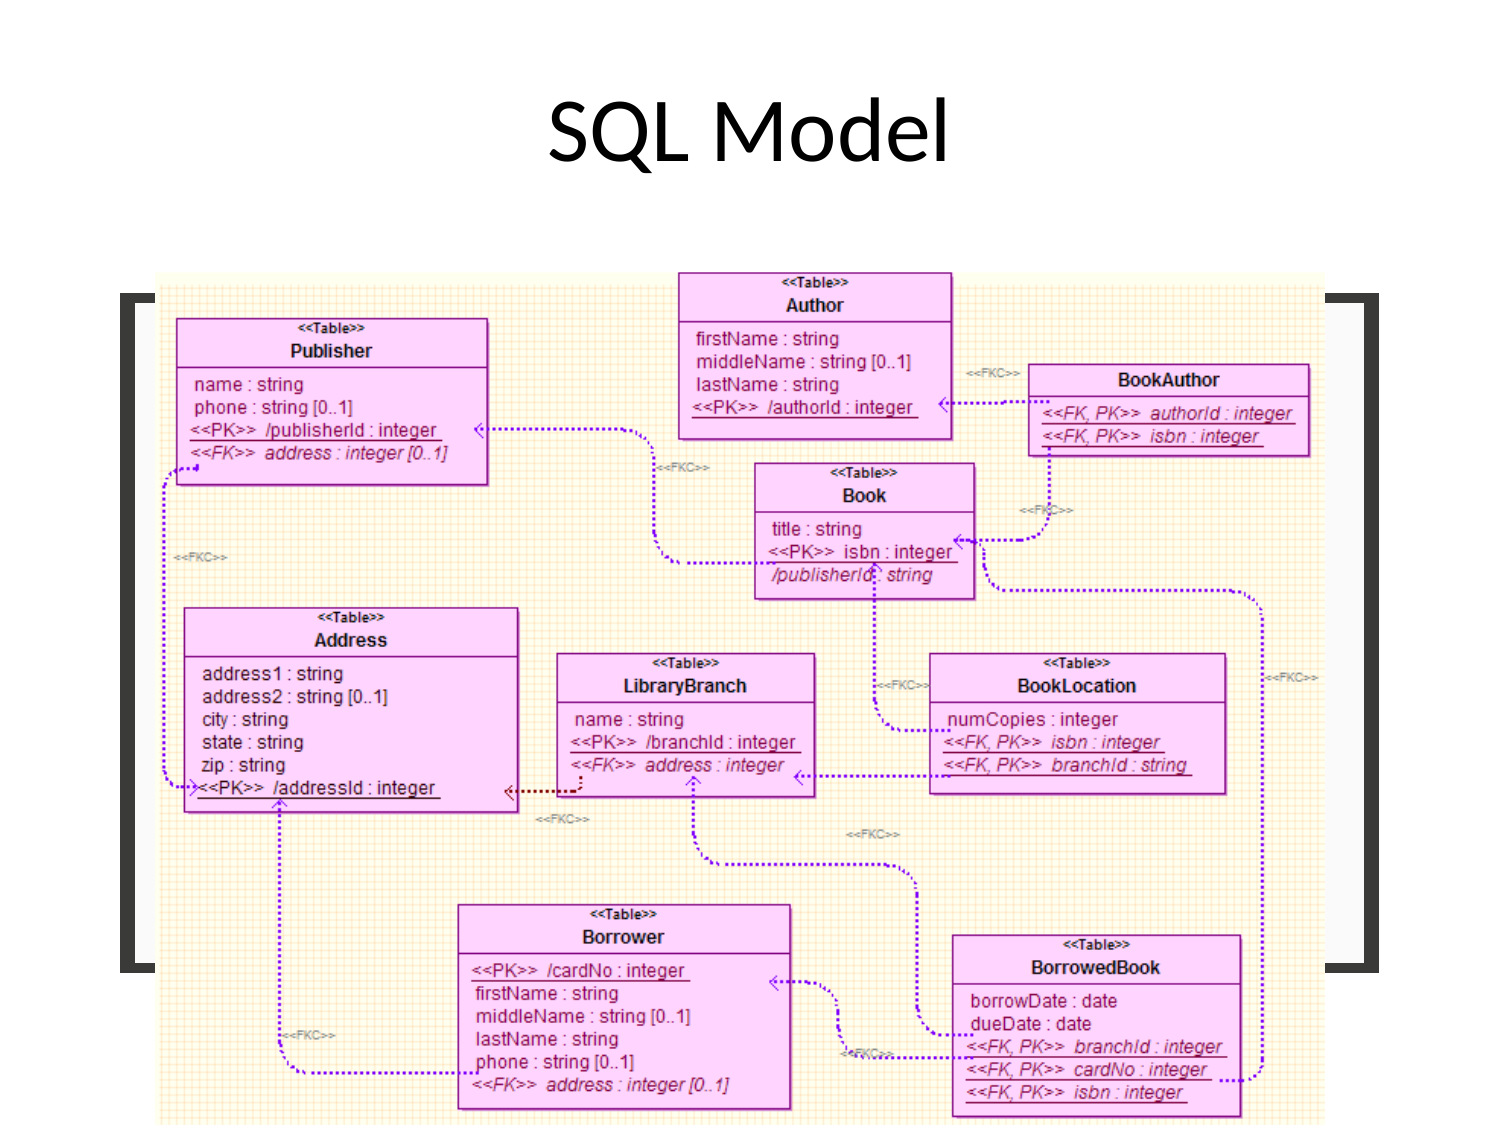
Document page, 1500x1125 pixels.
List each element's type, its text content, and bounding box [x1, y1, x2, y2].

picture [155, 271, 1325, 1125]
chart [75, 262, 1425, 1005]
title SQL Model [75, 45, 1425, 233]
